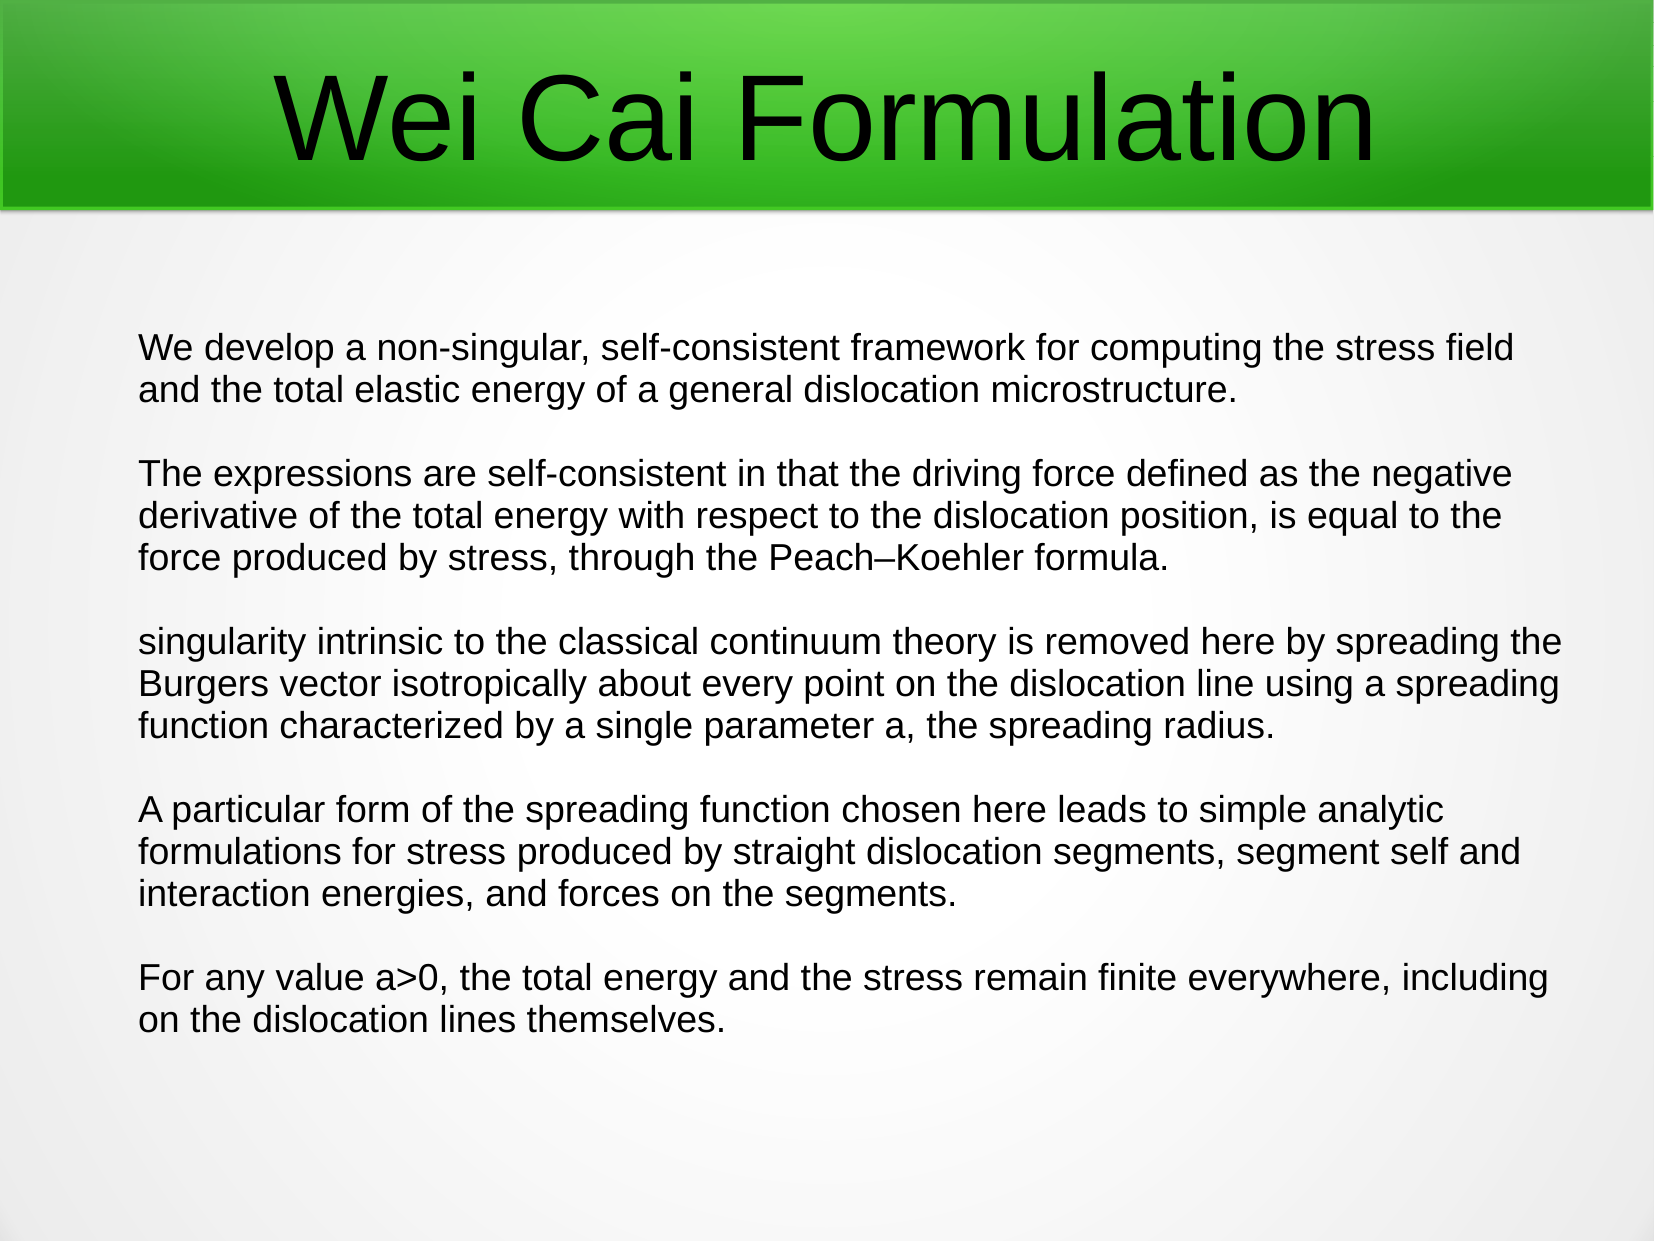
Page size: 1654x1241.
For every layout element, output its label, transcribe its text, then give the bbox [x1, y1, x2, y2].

text_box We develop a non-singular, self-consistent framework for computing the stress field and the total elastic energy of a general dislocation microstructure. The expressions are self-consistent in that the driving force defined as the negative derivative of the total energy with respect to the dislocation position, is equal to the force produced by stress, through the Peach–Koehler formula. singularity intrinsic to the classical continuum theory is removed here by spreading the Burgers vector isotropically about every point on the dislocation line using a spreading function characterized by a single parameter a, the spreading radius. A particular form of the spreading function chosen here leads to simple analytic formulations for stress produced by straight dislocation segments, segment self and interaction energies, and forces on the segments. For any value a>0, the total energy and the stress remain finite everywhere, including on the dislocation lines themselves. [123, 318, 1595, 1216]
title Wei Cai Formulation [82, 47, 1571, 189]
